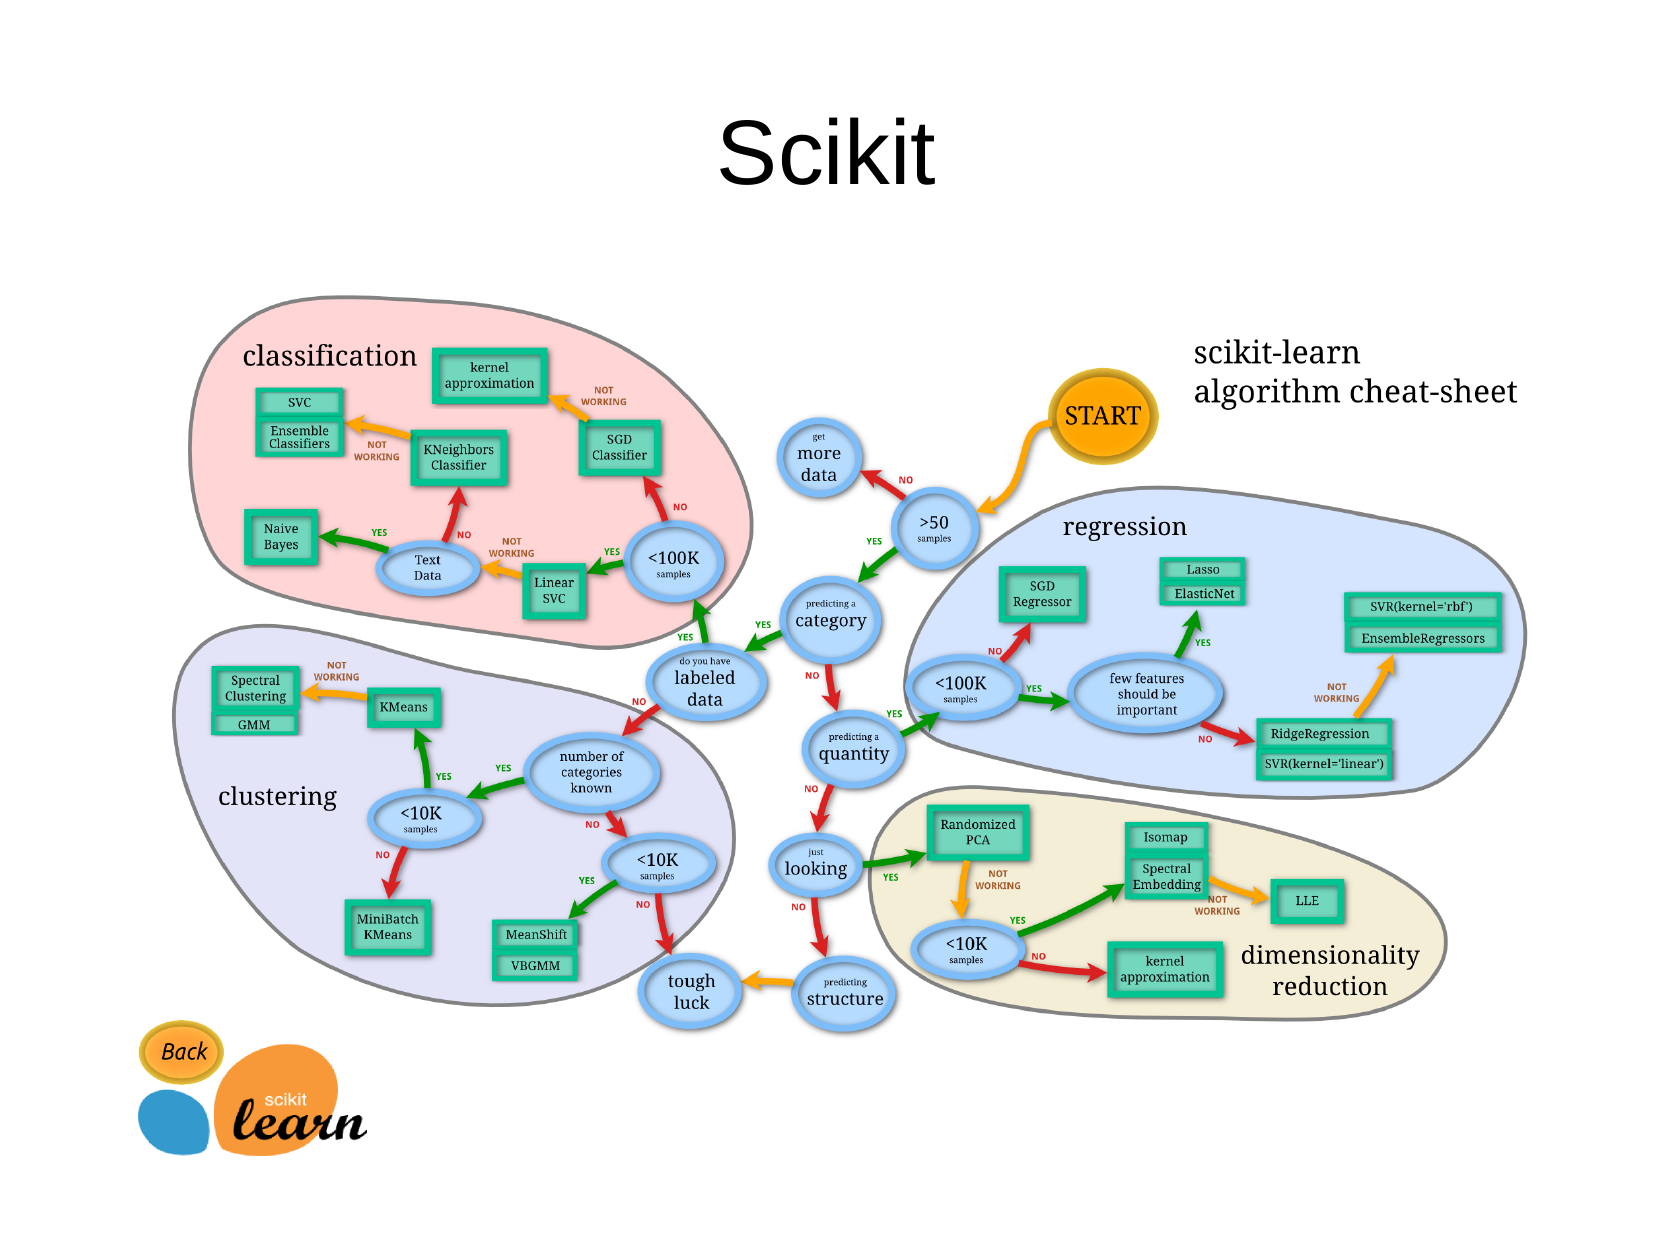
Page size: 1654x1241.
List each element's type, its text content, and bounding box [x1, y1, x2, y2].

title Scikit [82, 49, 1571, 257]
picture [116, 283, 1544, 1174]
